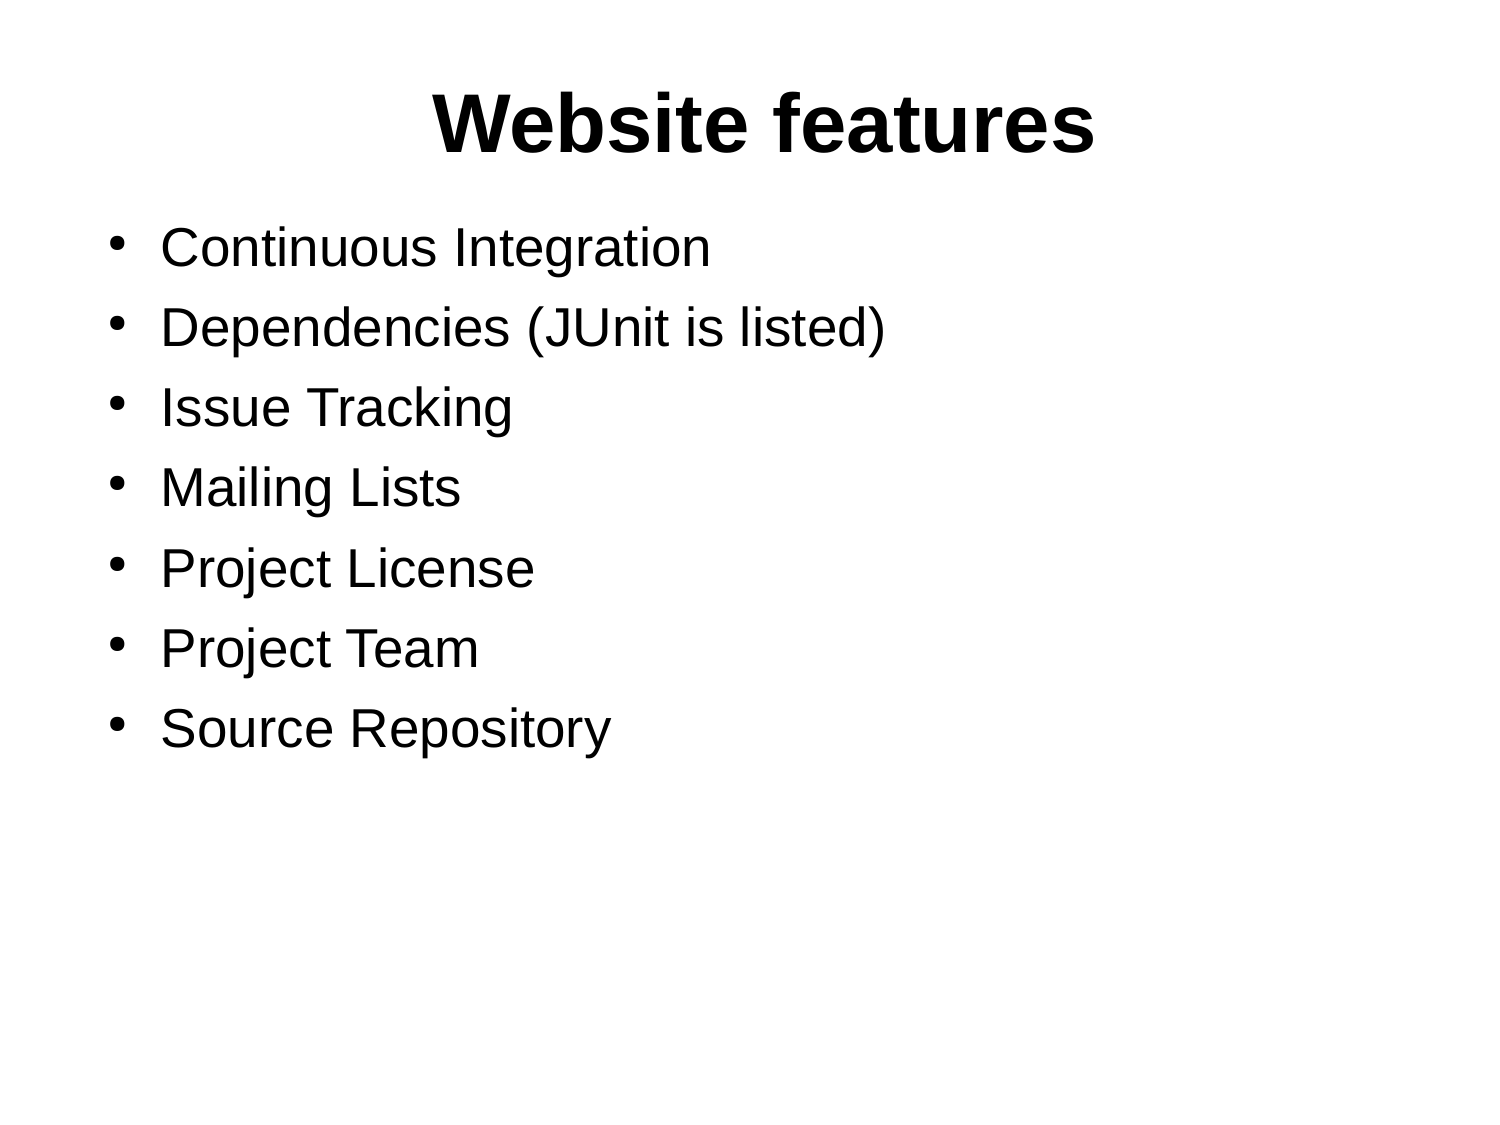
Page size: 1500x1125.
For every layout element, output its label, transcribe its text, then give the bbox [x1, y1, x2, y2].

list Continuous Integration Dependencies (JUnit is listed) Issue Tracking Mailing Lists Project License Project Team Source Repository [75, 204, 1395, 1075]
title Website features [75, 44, 1425, 177]
